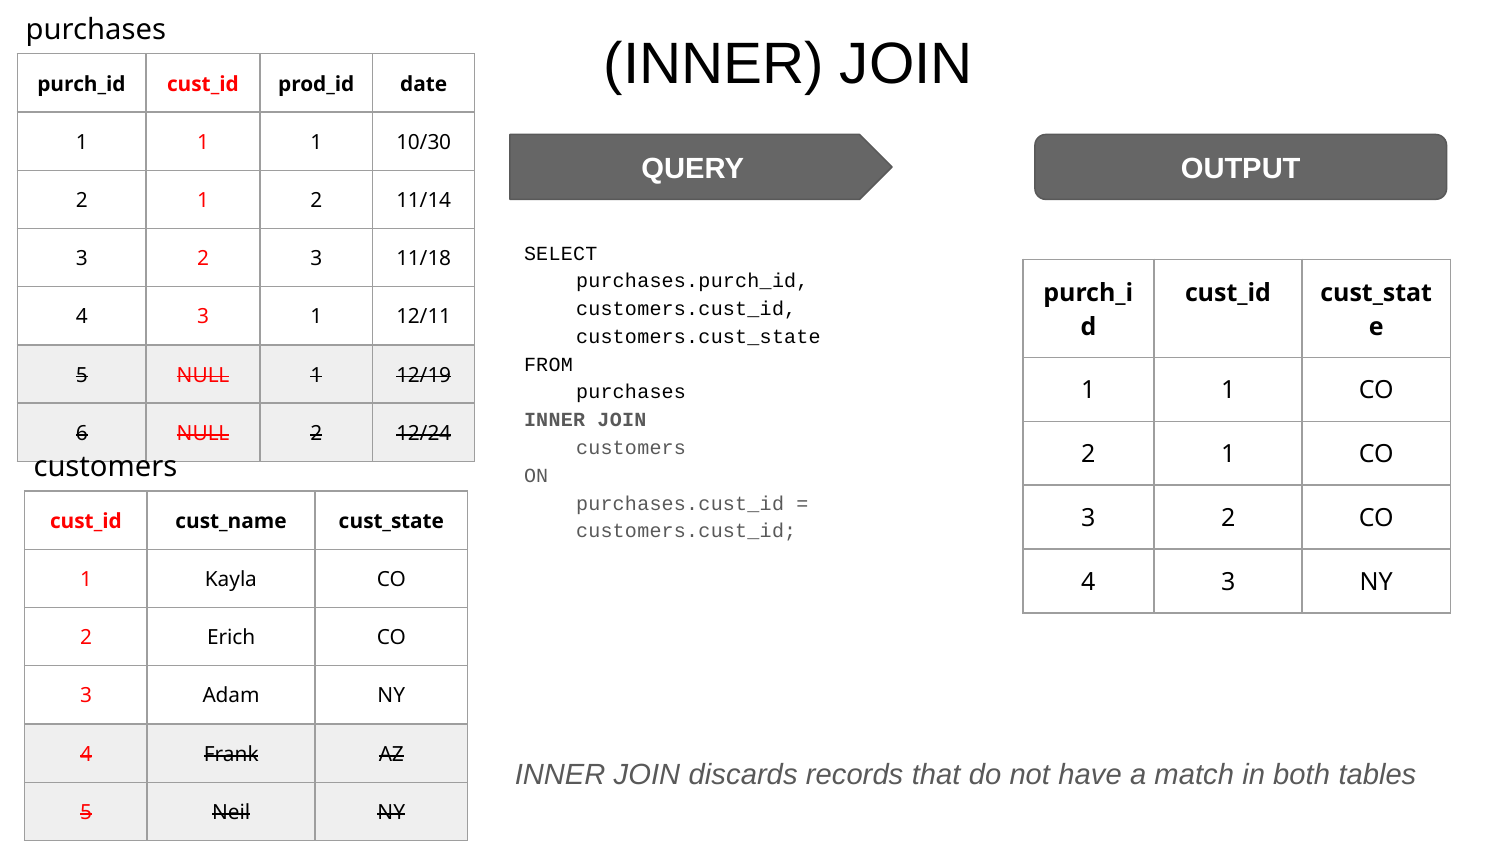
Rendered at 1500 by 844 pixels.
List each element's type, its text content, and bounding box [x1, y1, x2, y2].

table_cell 11/18 [373, 229, 474, 286]
table_cell 3 [147, 287, 259, 344]
table_cell 1 [18, 113, 145, 170]
table_header date [373, 54, 474, 111]
table_cell 12/24 [373, 404, 474, 461]
table_cell 2 [261, 404, 372, 461]
table_cell NY [316, 783, 467, 840]
table_cell 3 [261, 229, 372, 286]
table_cell CO [316, 550, 467, 607]
table_header prod_id [261, 54, 372, 111]
table_cell Kayla [148, 550, 314, 607]
table_cell 4 [18, 287, 145, 344]
table_cell 2 [18, 171, 145, 228]
table_cell 1 [261, 346, 372, 402]
table_cell 2 [25, 608, 146, 665]
table_cell CO [1303, 358, 1450, 421]
table_cell NULL [147, 346, 259, 402]
table_cell CO [1303, 422, 1450, 484]
table_cell 3 [1024, 486, 1153, 548]
table_cell CO [316, 608, 467, 665]
table_cell 1 [261, 113, 372, 170]
table_cell 2 [147, 229, 259, 286]
table_cell 4 [1024, 550, 1153, 612]
table_header cust_id [25, 498, 146, 549]
table_cell Neil [148, 783, 314, 840]
title (INNER) JOIN [588, 10, 1032, 113]
table_cell 1 [1024, 358, 1153, 421]
table_cell 1 [147, 113, 259, 170]
table_cell 2 [261, 171, 372, 228]
table_cell 1 [261, 287, 372, 344]
table_header cust_id [147, 54, 259, 111]
table_cell 2 [1024, 422, 1153, 484]
list INNER JOIN discards records that do not have a match in both tables [499, 734, 1485, 844]
table_cell 10/30 [373, 113, 474, 170]
text_box QUERY [509, 134, 893, 200]
table_cell Erich [148, 608, 314, 665]
table_header cust_name [148, 492, 314, 549]
table_cell 1 [147, 171, 259, 228]
table_cell 4 [25, 725, 146, 782]
table_header cust_id [1155, 260, 1301, 357]
table_header cust_state [1303, 260, 1450, 357]
table_cell 3 [25, 666, 146, 723]
table_cell 11/14 [373, 171, 474, 228]
table_cell 12/19 [373, 346, 474, 402]
table_cell Adam [148, 666, 314, 723]
table_cell 1 [1155, 422, 1301, 484]
table_header purch_id [18, 60, 145, 111]
table_header purch_id [1024, 260, 1153, 357]
table_cell 5 [18, 346, 145, 402]
table_cell 3 [18, 229, 145, 286]
table_cell 1 [25, 550, 146, 607]
table_cell 2 [1155, 486, 1301, 548]
text_box purchases [10, 0, 247, 60]
table_cell Frank [148, 725, 314, 782]
table_header cust_state [316, 492, 467, 549]
table_cell AZ [316, 725, 467, 782]
table_cell 6 [18, 404, 145, 432]
table_cell CO [1303, 486, 1450, 548]
text_box customers [18, 432, 255, 498]
table_cell 3 [1155, 550, 1301, 612]
list SELECT purchases.purch_id, customers.cust_id, customers.cust_state FROM purchases INNER JOIN customers ON purchases.cust_id = customers.cust_id; [509, 221, 1032, 559]
table_cell NY [1303, 550, 1450, 612]
table_cell 12/11 [373, 287, 474, 344]
table_cell NULL [147, 404, 259, 461]
table_cell 5 [25, 783, 146, 840]
text_box OUTPUT [1034, 134, 1447, 200]
table_cell NY [316, 666, 467, 723]
table_cell 1 [1155, 358, 1301, 421]
